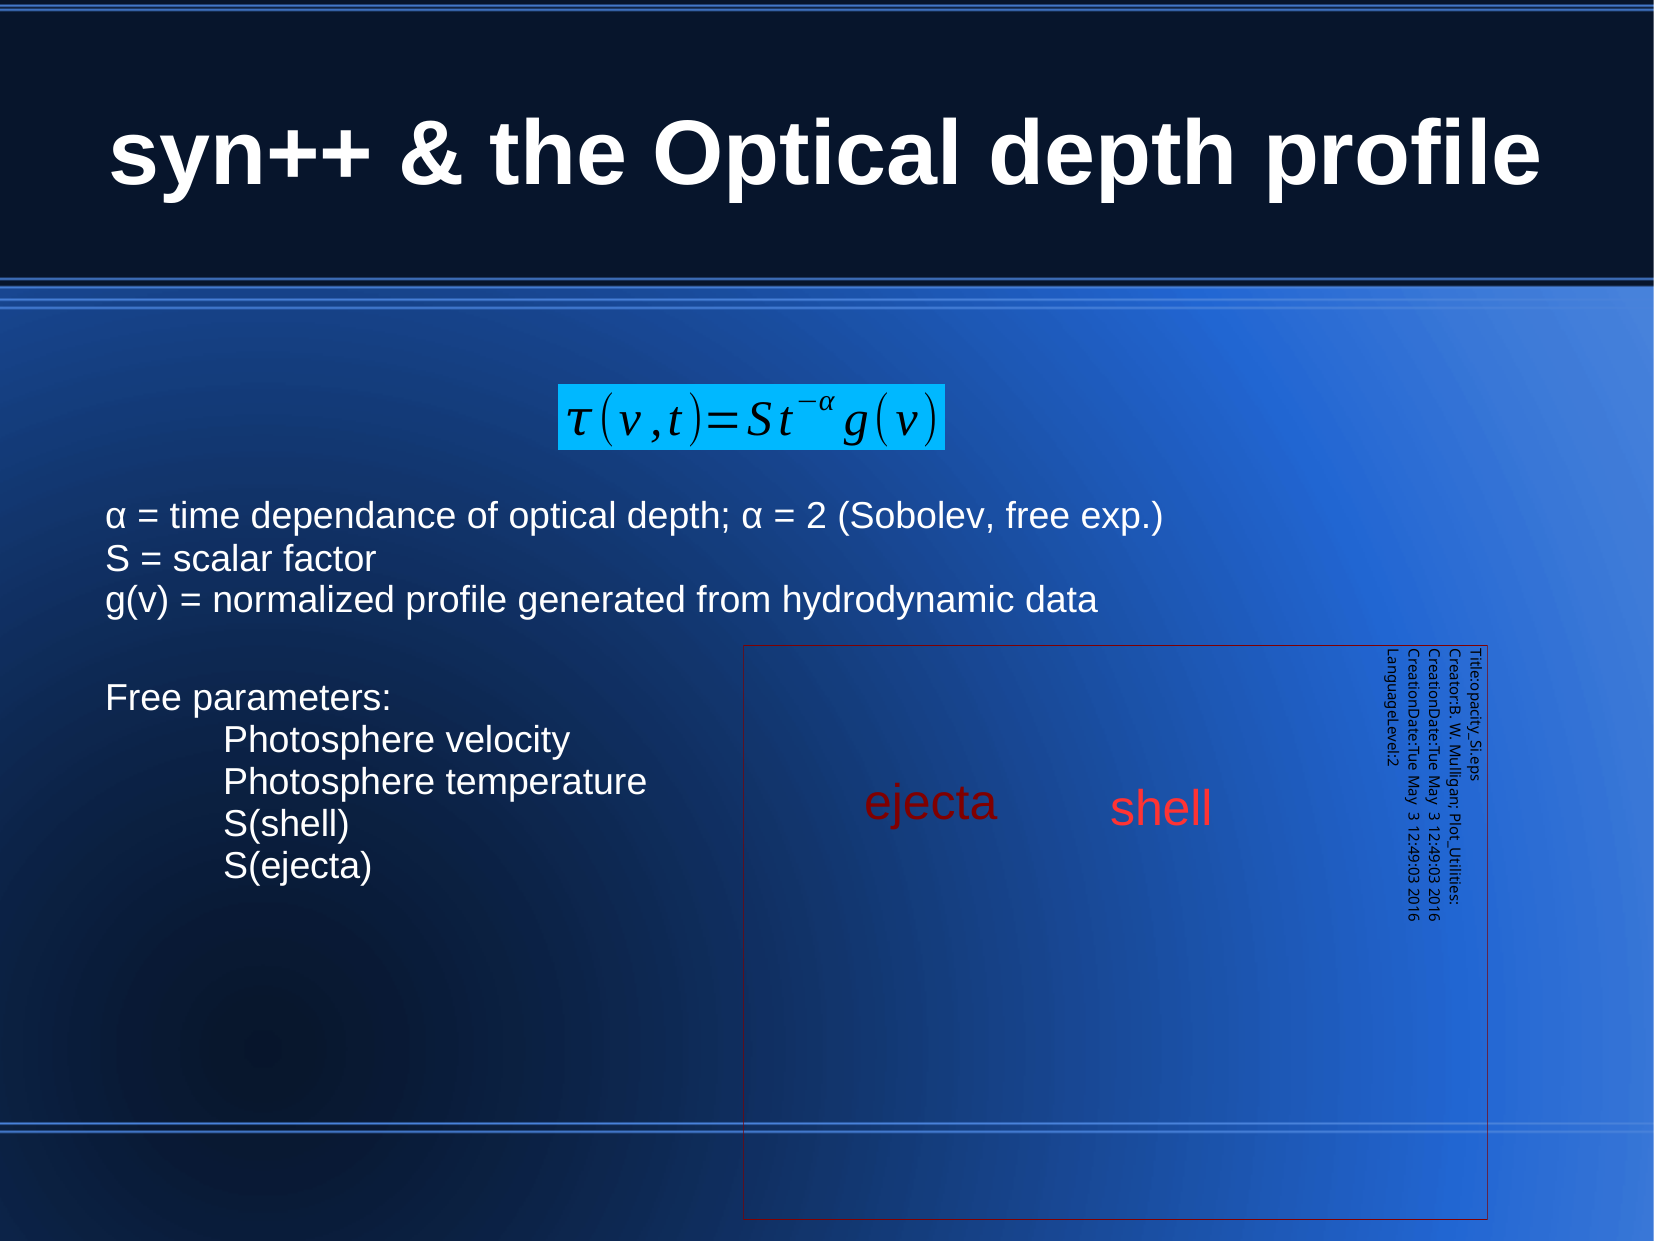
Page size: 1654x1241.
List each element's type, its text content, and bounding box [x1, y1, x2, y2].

text_box shell [1110, 780, 1381, 836]
picture [0, 0, 1654, 1241]
text_box ejecta [864, 774, 1000, 831]
chart [558, 384, 946, 451]
text_box α = time dependance of optical depth; α = 2 (Sobolev, free exp.) S = scalar factor g(v) = normalized profile generated from hydrodynamic data Free parameters: Photosphere velocity Photosphere temperature S(shell) S(ejecta) [105, 495, 1576, 887]
title syn++ & the Optical depth profile [82, 49, 1571, 257]
